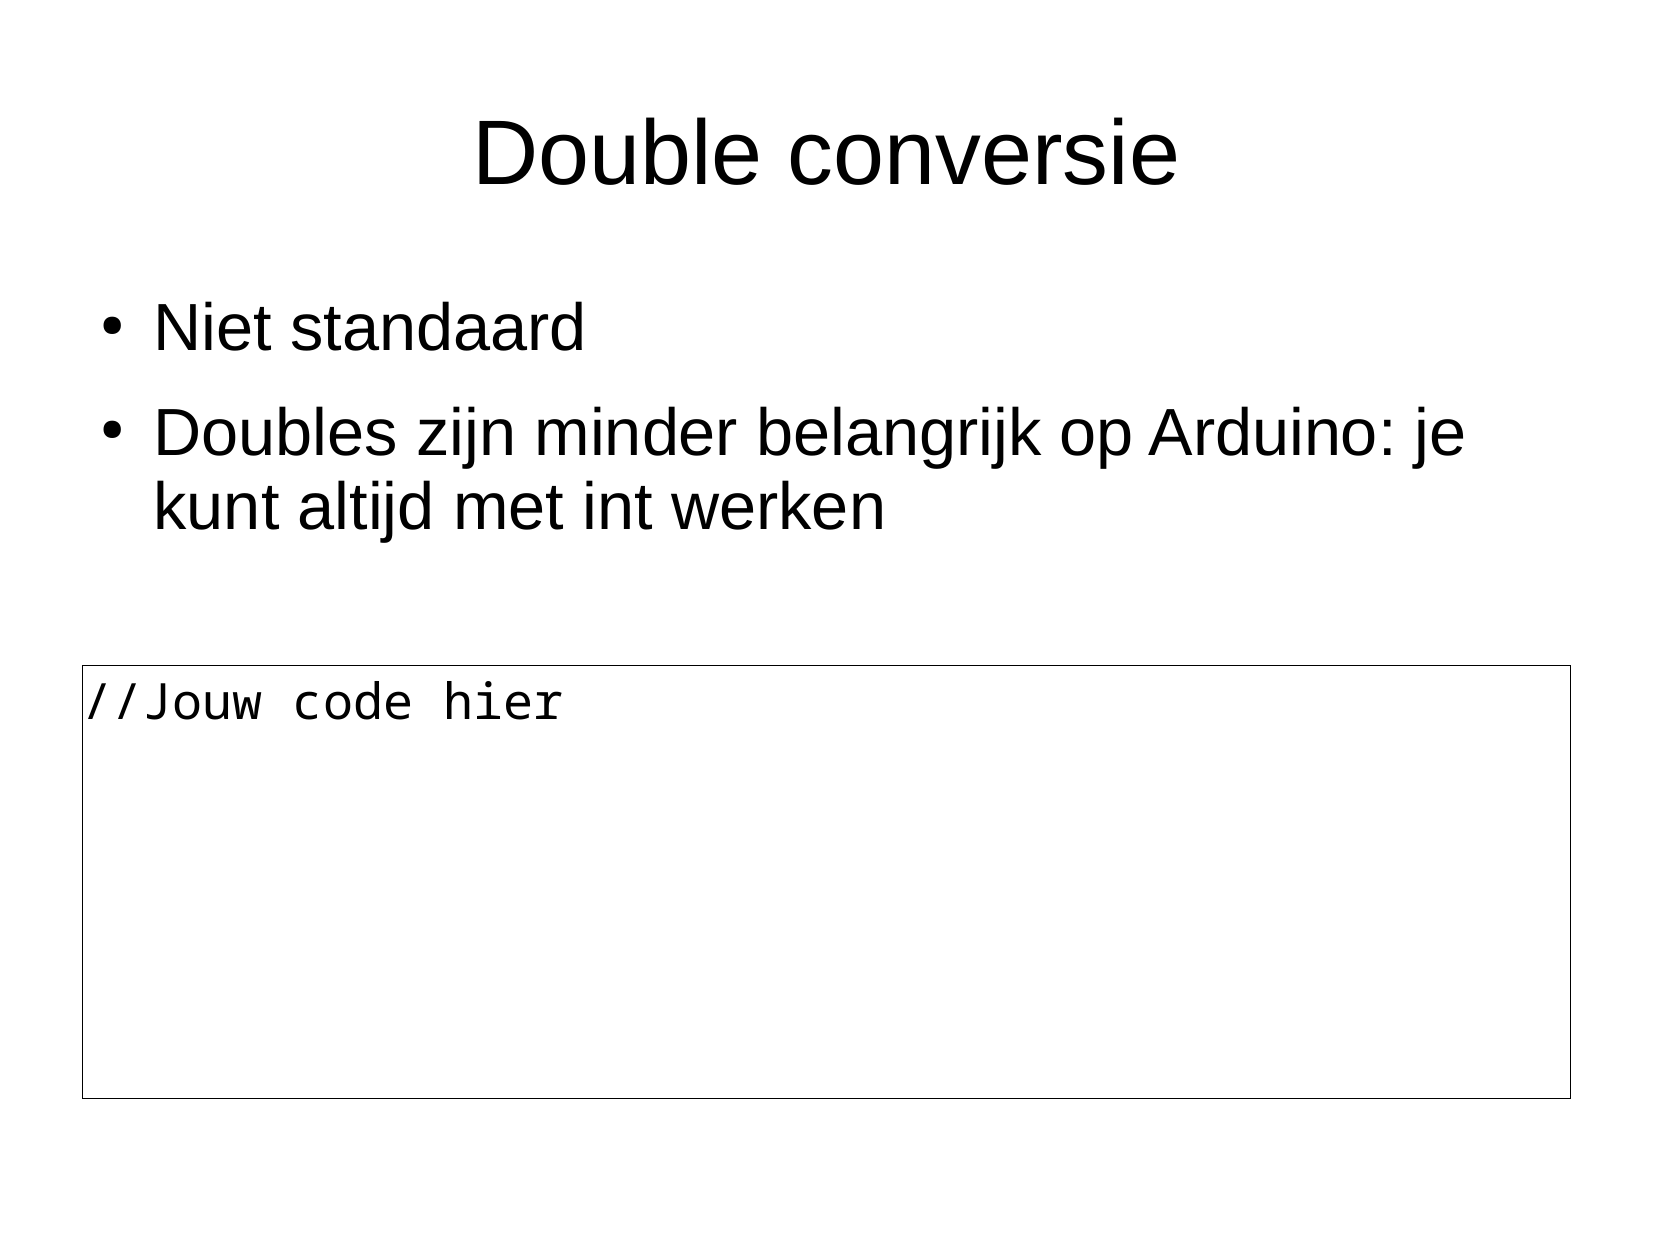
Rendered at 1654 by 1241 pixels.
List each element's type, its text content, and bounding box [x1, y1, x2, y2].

list //Jouw code hier [82, 665, 1571, 1099]
list Niet standaard Doubles zijn minder belangrijk op Arduino: je kunt altijd met int werken [82, 290, 1571, 634]
title Double conversie [82, 49, 1571, 257]
